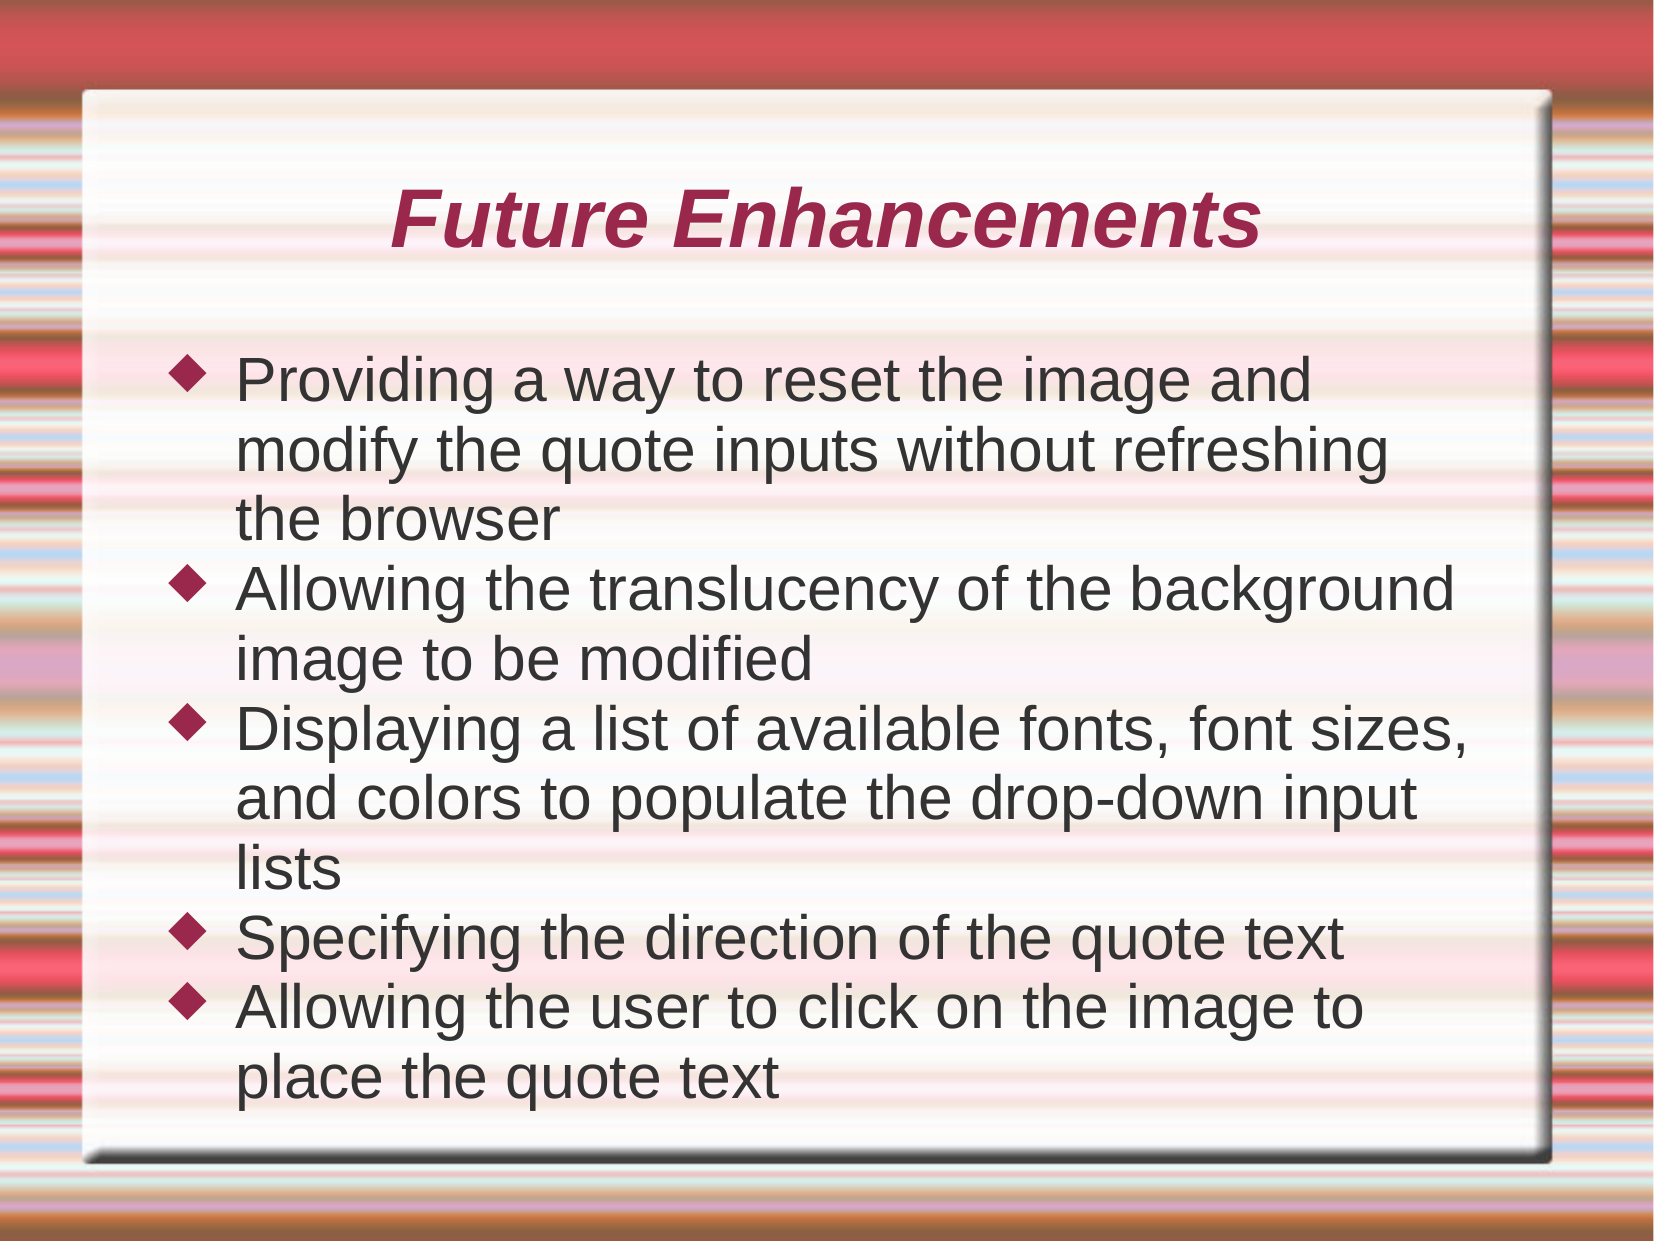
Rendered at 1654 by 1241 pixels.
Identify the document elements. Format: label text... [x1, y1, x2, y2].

title Future Enhancements [121, 114, 1534, 322]
list Providing a way to reset the image and modify the quote inputs without refreshing the browser Allowing the translucency of the background image to be modified Displaying a list of available fonts, font sizes, and colors to populate the drop-down input lists Specifying the direction of the quote text Allowing the user to click on the image to place the quote text [152, 344, 1534, 1127]
picture [0, 0, 1654, 1241]
